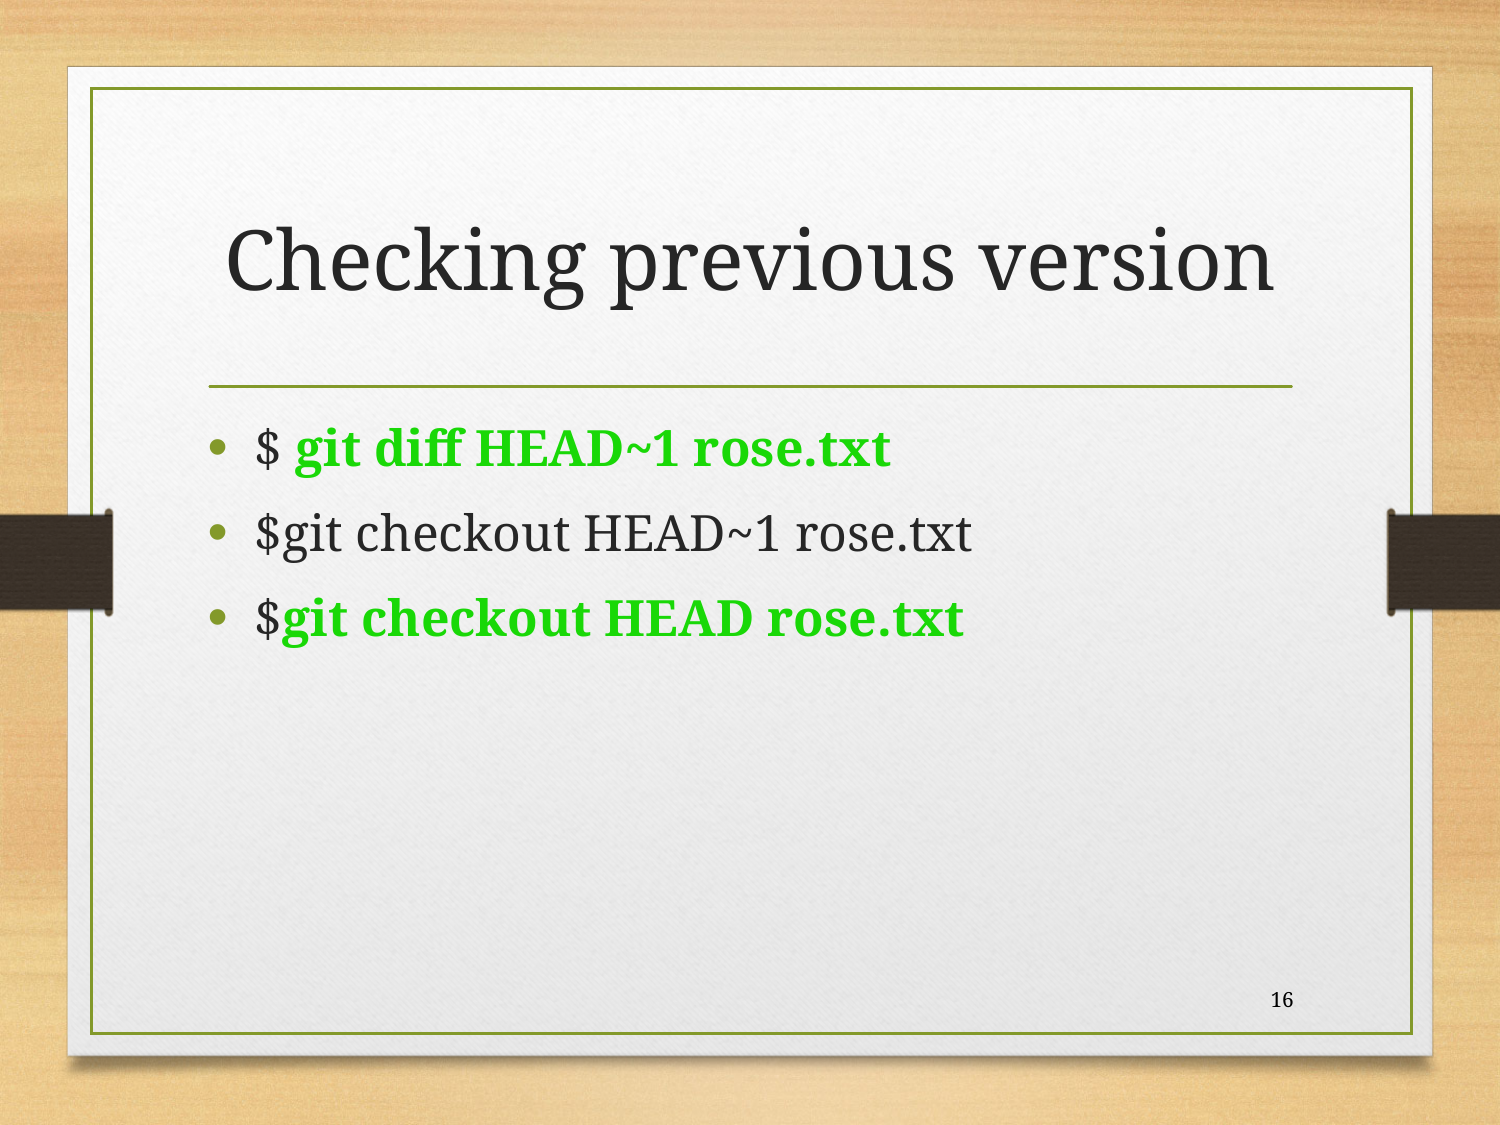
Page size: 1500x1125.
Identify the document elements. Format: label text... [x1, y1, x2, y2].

title Checking previous version [192, 150, 1309, 365]
text_box $ git diff HEAD~1 rose.txt $git checkout HEAD~1 rose.txt $git checkout HEAD rose.txt [192, 408, 1309, 974]
text_box <number> [1243, 977, 1309, 1024]
picture [0, 0, 1500, 1125]
